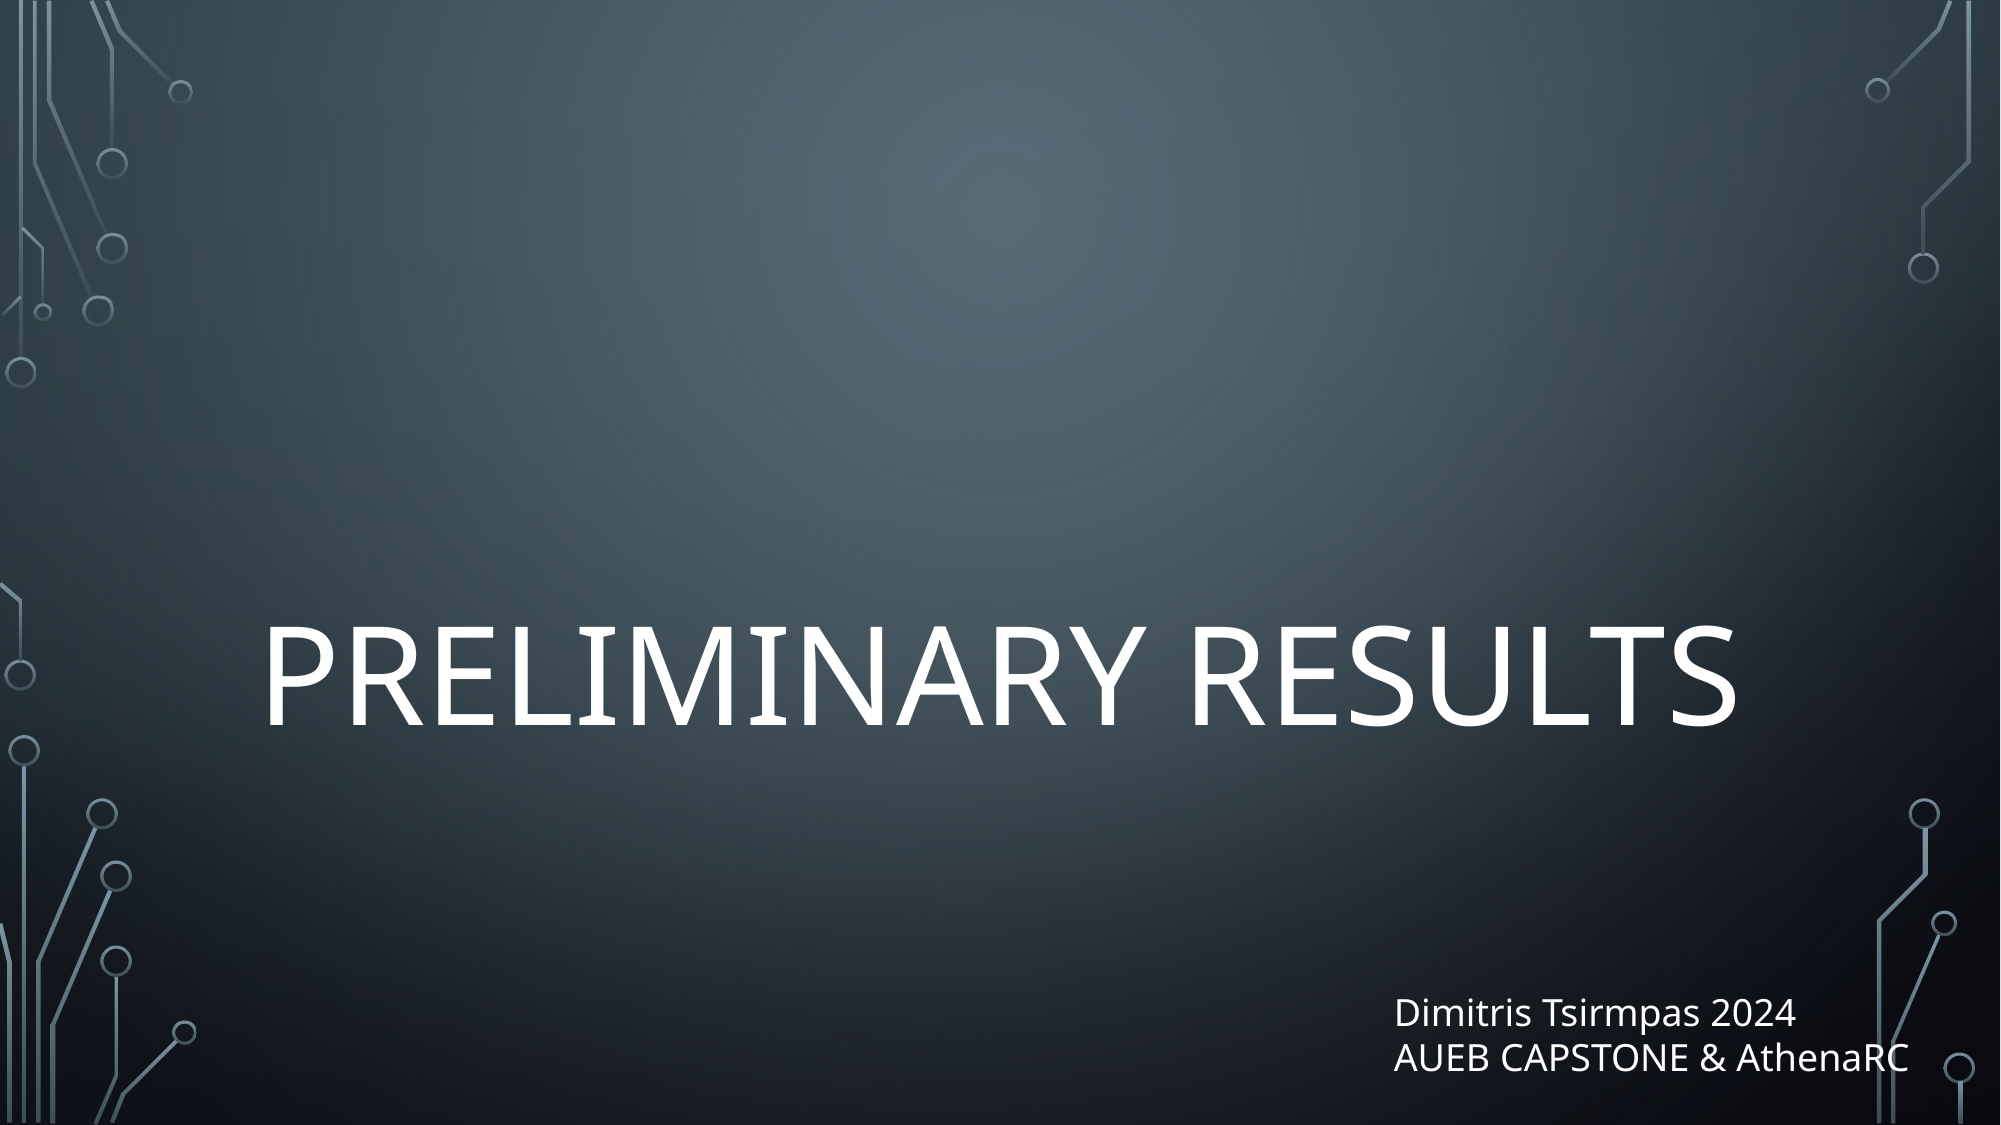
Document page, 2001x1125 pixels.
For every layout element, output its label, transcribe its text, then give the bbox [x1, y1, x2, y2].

text_box Dimitris Tsirmpas 2024 AUEB CAPSTONE & AthenaRC [1378, 981, 2000, 1088]
title Preliminary results [187, 202, 1813, 615]
